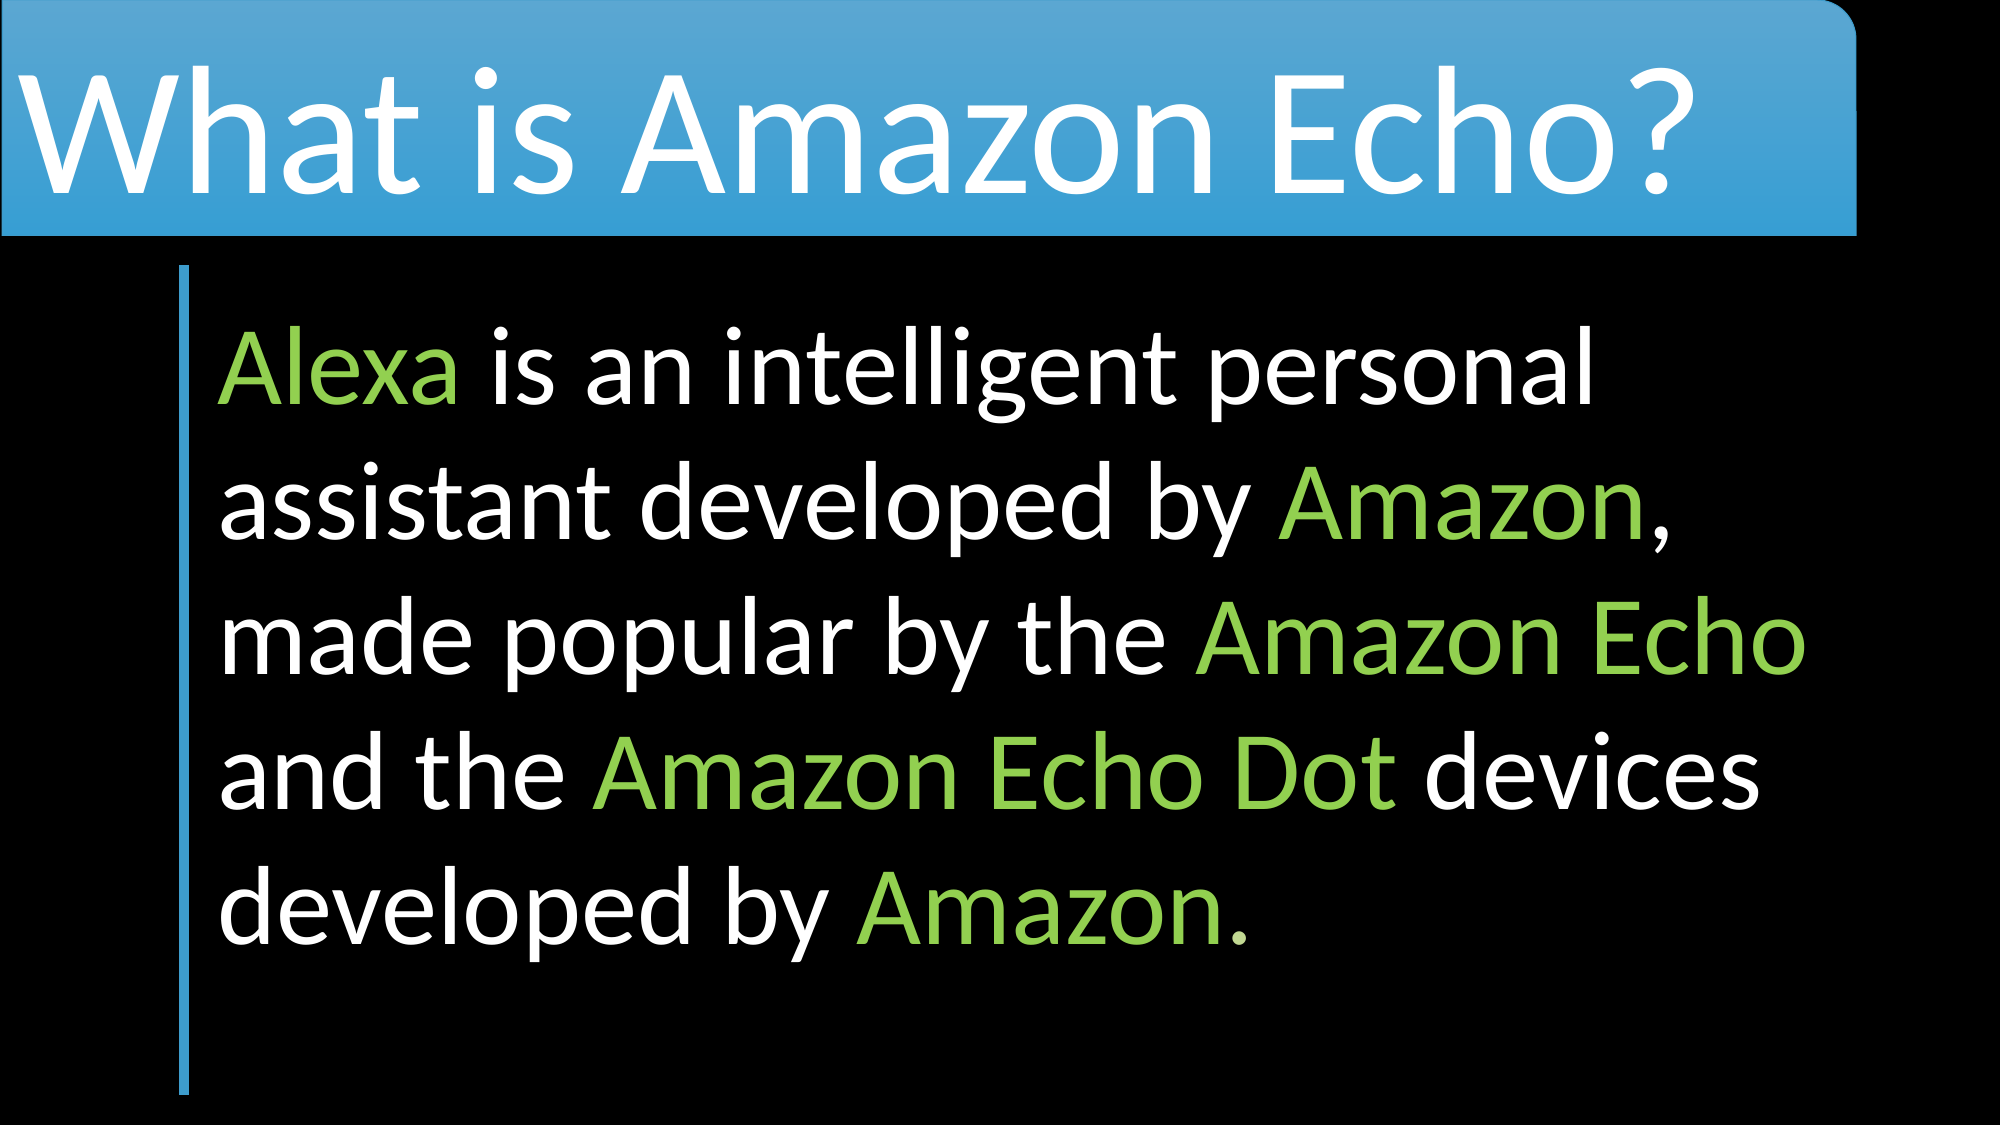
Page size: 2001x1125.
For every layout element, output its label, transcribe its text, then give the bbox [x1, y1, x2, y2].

text_box [2, 0, 1857, 236]
text_box Alexa is an intelligent personal assistant developed by Amazon, made popular by the Amazon Echo and the Amazon Echo Dot devices developed by Amazon. [202, 285, 1972, 975]
text_box What is Amazon Echo? [2, 3, 1721, 238]
